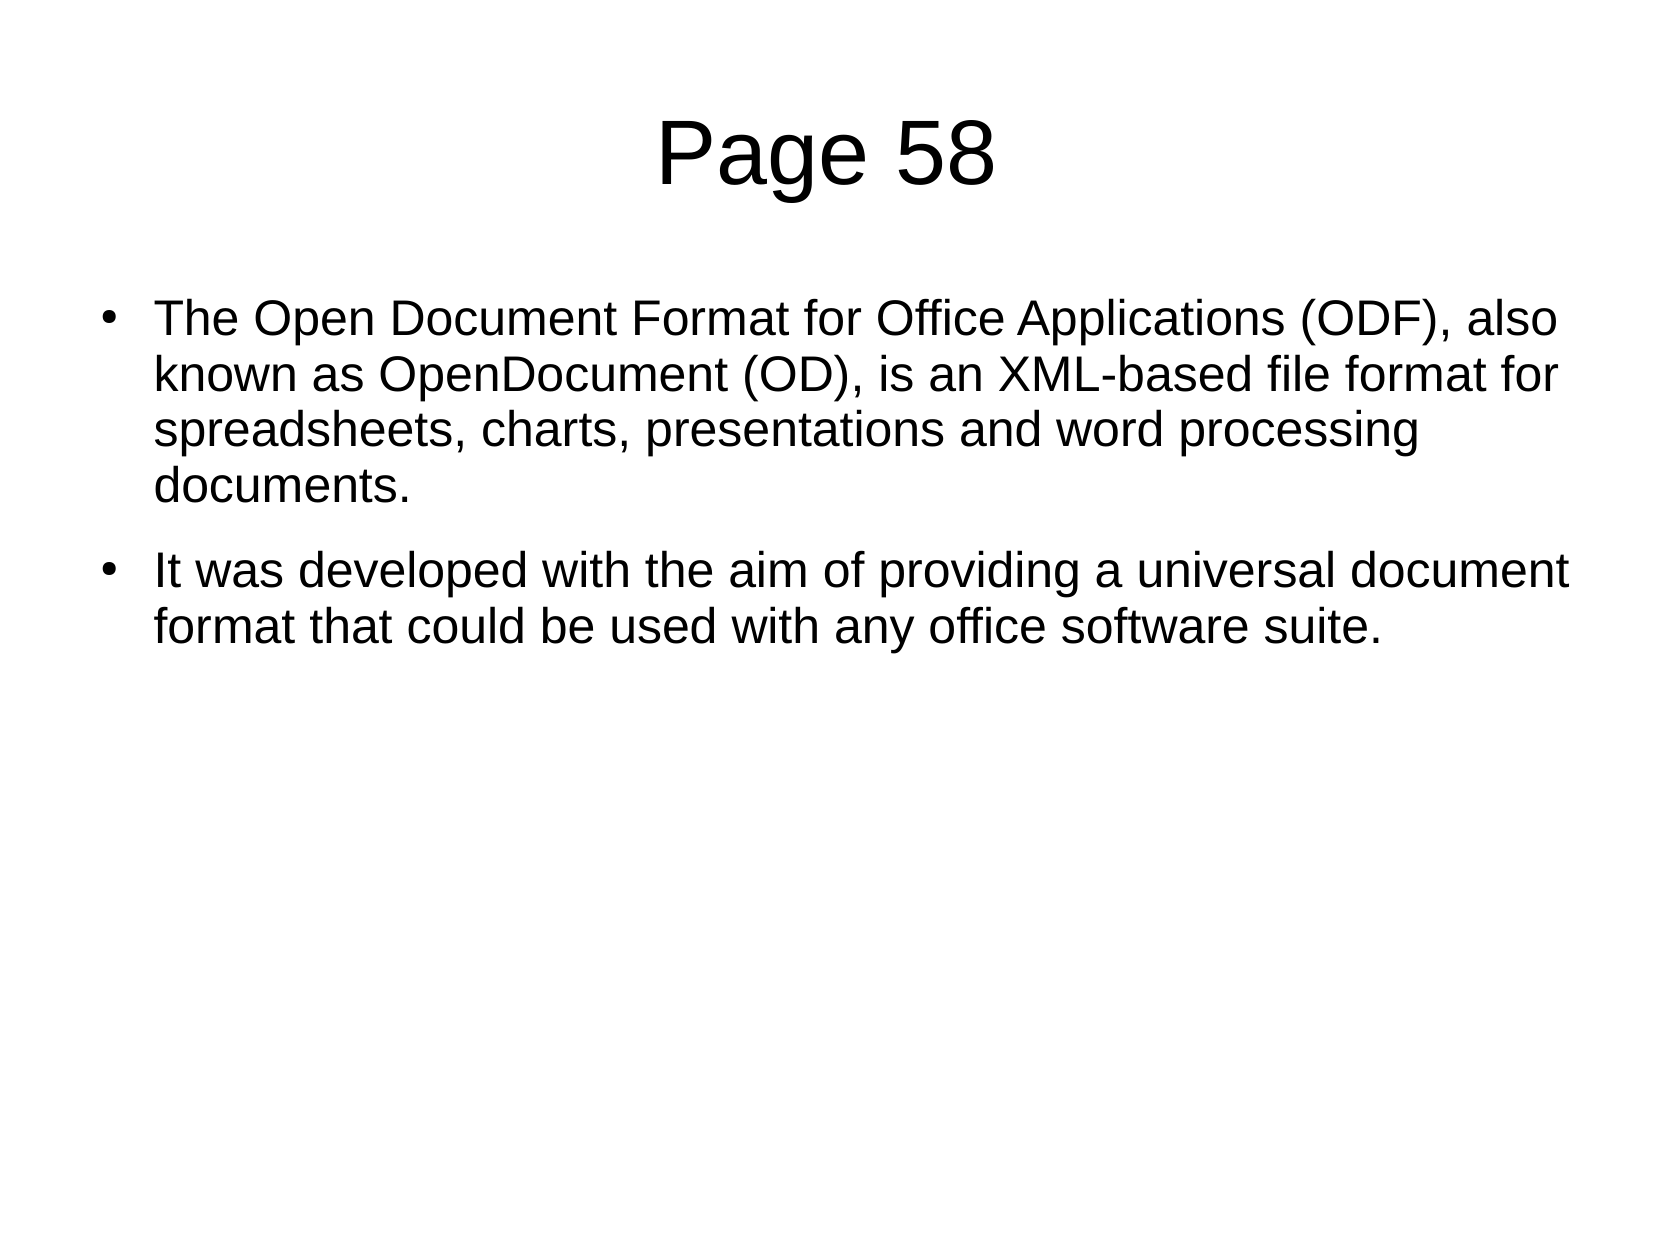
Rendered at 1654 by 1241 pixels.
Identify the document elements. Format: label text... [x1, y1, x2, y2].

title Page 58 [82, 49, 1571, 257]
list The Open Document Format for Office Applications (ODF), also known as OpenDocument (OD), is an XML-based file format for spreadsheets, charts, presentations and word processing documents. It was developed with the aim of providing a universal document format that could be used with any office software suite. [82, 290, 1571, 1109]
